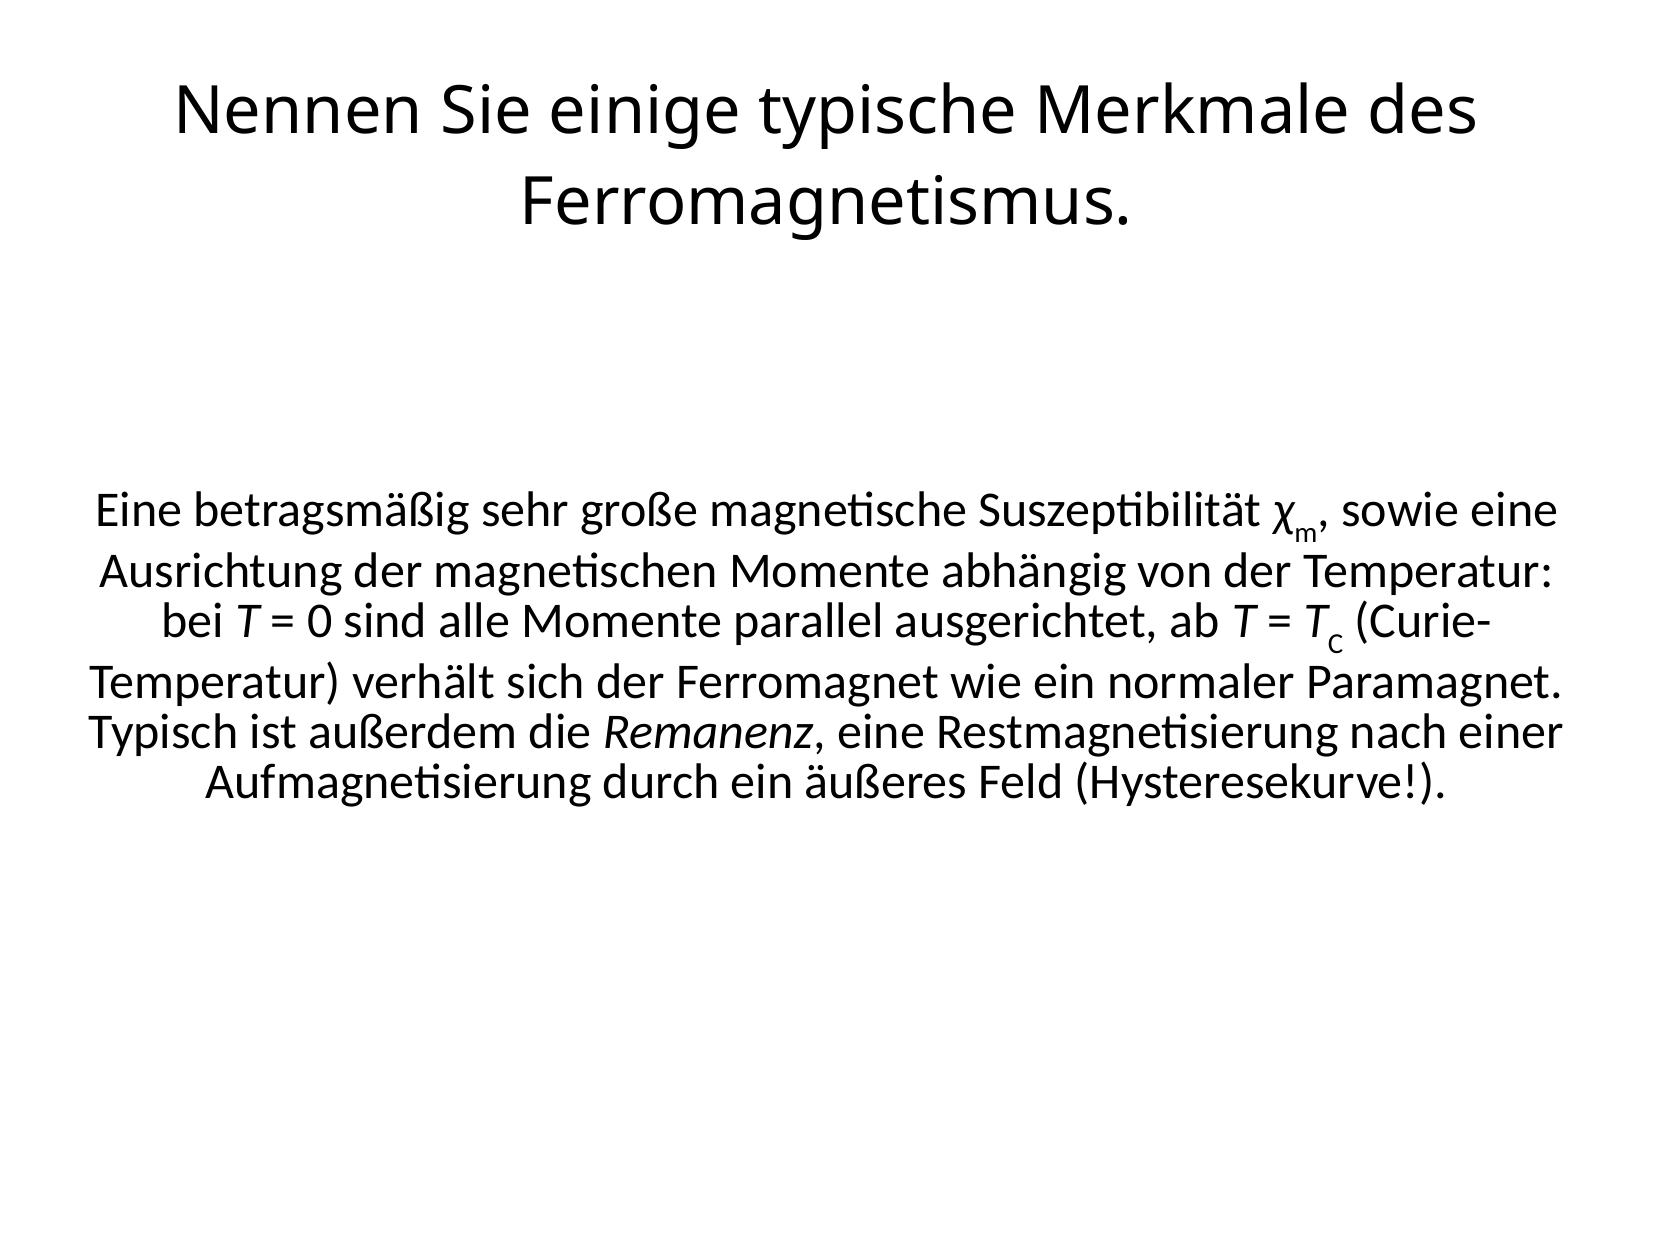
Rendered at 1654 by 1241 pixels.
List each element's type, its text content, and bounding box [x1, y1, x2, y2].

title Nennen Sie einige typische Merkmale des Ferromagnetismus. [82, 49, 1571, 257]
subtitle Eine betragsmäßig sehr große magnetische Suszeptibilität χm, sowie eine Ausrichtung der magnetischen Momente abhängig von der Temperatur: bei T = 0 sind alle Momente parallel ausgerichtet, ab T = TC (Curie-Temperatur) verhält sich der Ferromagnet wie ein normaler Paramagnet. Typisch ist außerdem die Remanenz, eine Restmagnetisierung nach einer Aufmagnetisierung durch ein äußeres Feld (Hysteresekurve!). [82, 290, 1571, 1010]
